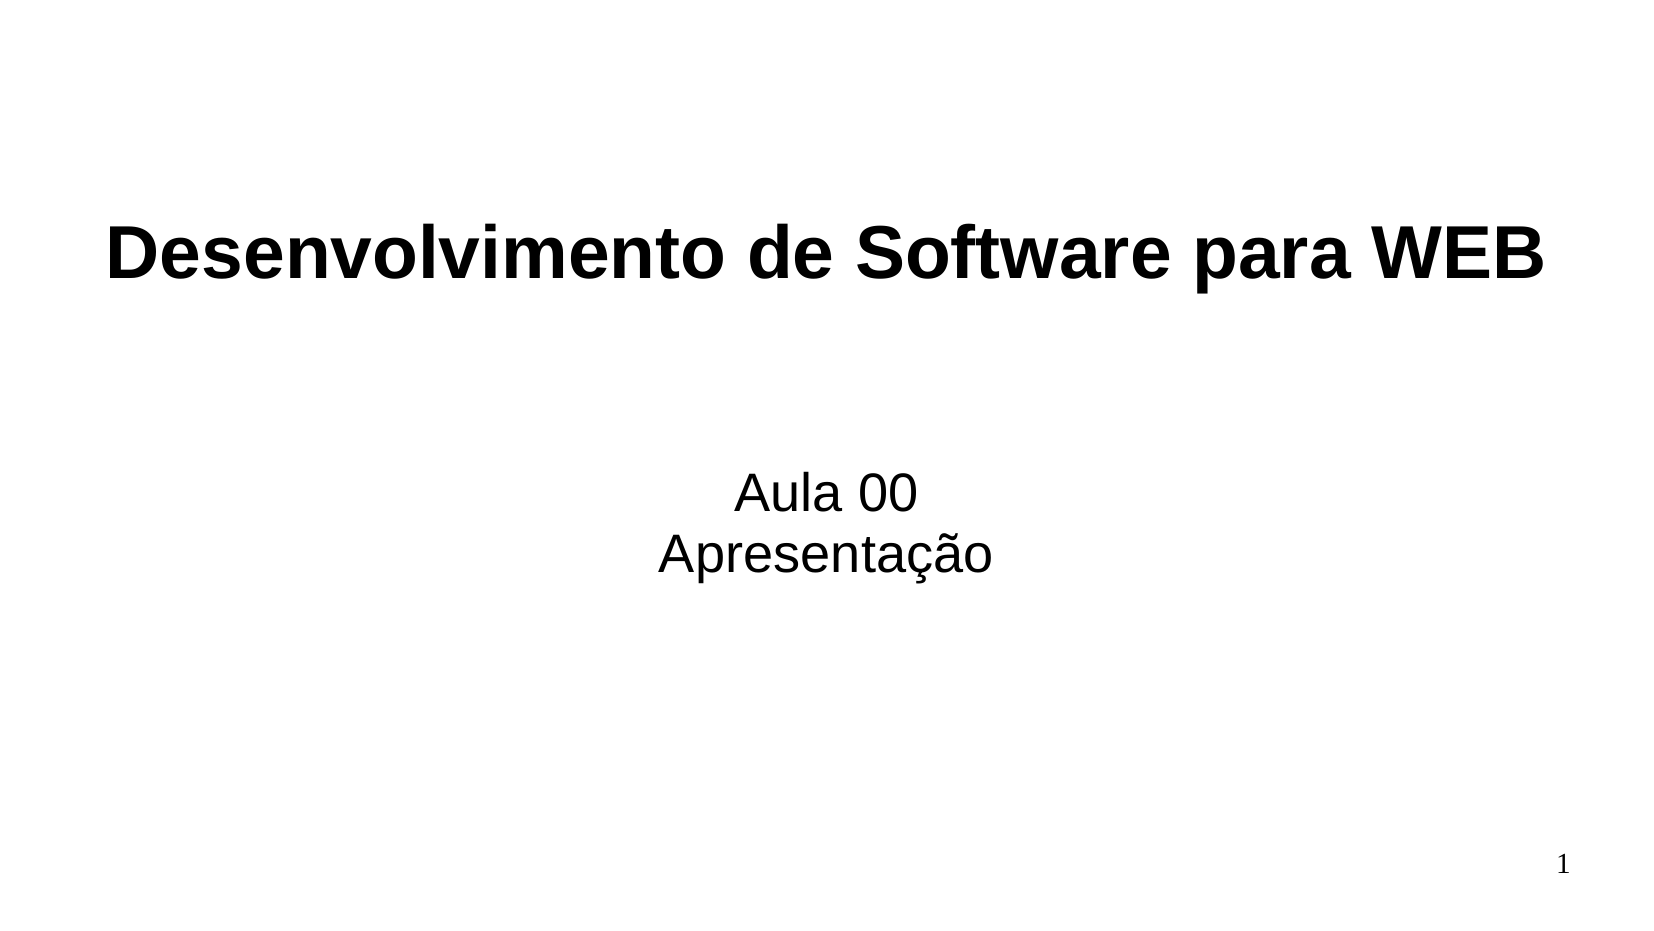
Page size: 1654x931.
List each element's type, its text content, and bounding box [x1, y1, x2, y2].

subtitle Desenvolvimento de Software para WEB Aula 00 Apresentação [82, 37, 1571, 757]
